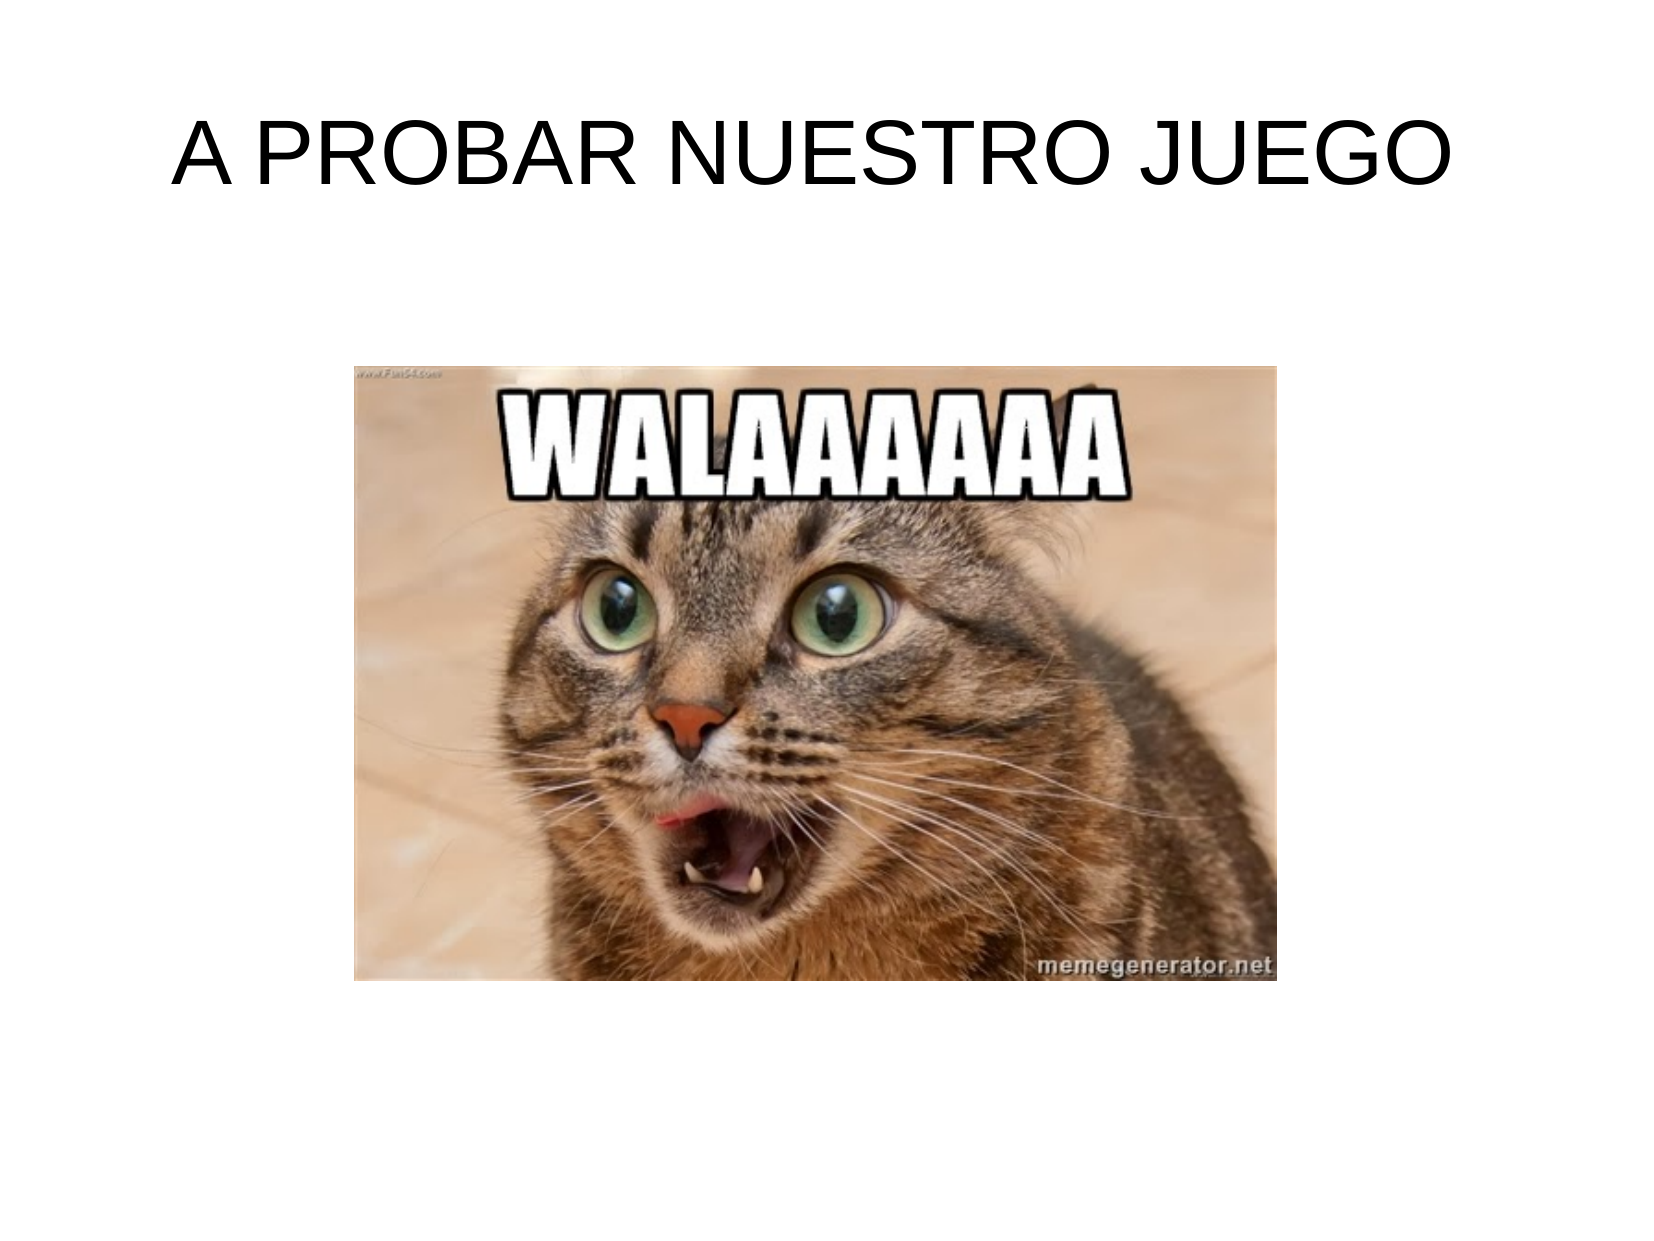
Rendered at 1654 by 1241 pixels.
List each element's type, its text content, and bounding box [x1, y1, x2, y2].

picture [354, 366, 1277, 981]
title A PROBAR NUESTRO JUEGO [82, 49, 1571, 257]
